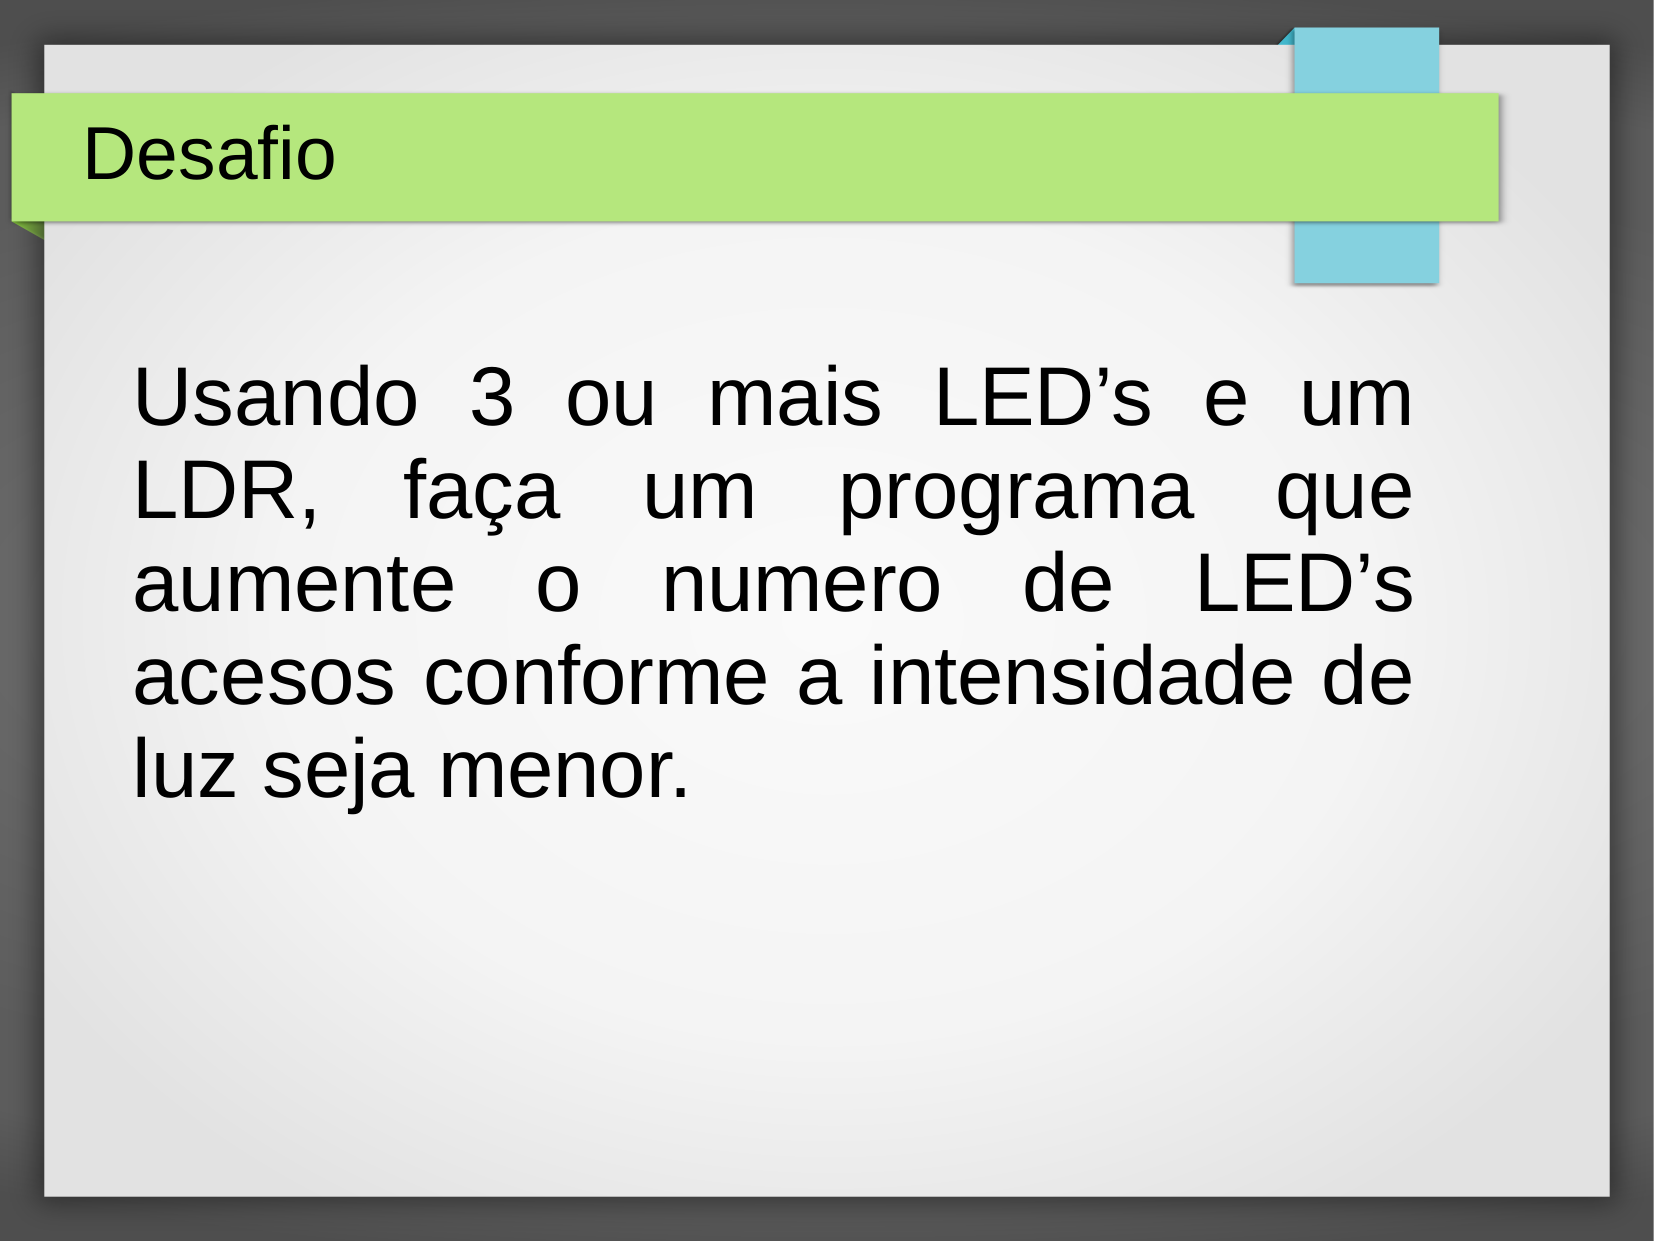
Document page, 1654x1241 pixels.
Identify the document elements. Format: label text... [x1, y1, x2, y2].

picture [0, 0, 1654, 1241]
text_box Usando 3 ou mais LED’s e um LDR, faça um programa que aumente o numero de LED’s acesos conforme a intensidade de luz seja menor. [118, 342, 1431, 823]
title Desafio [82, 94, 1264, 213]
